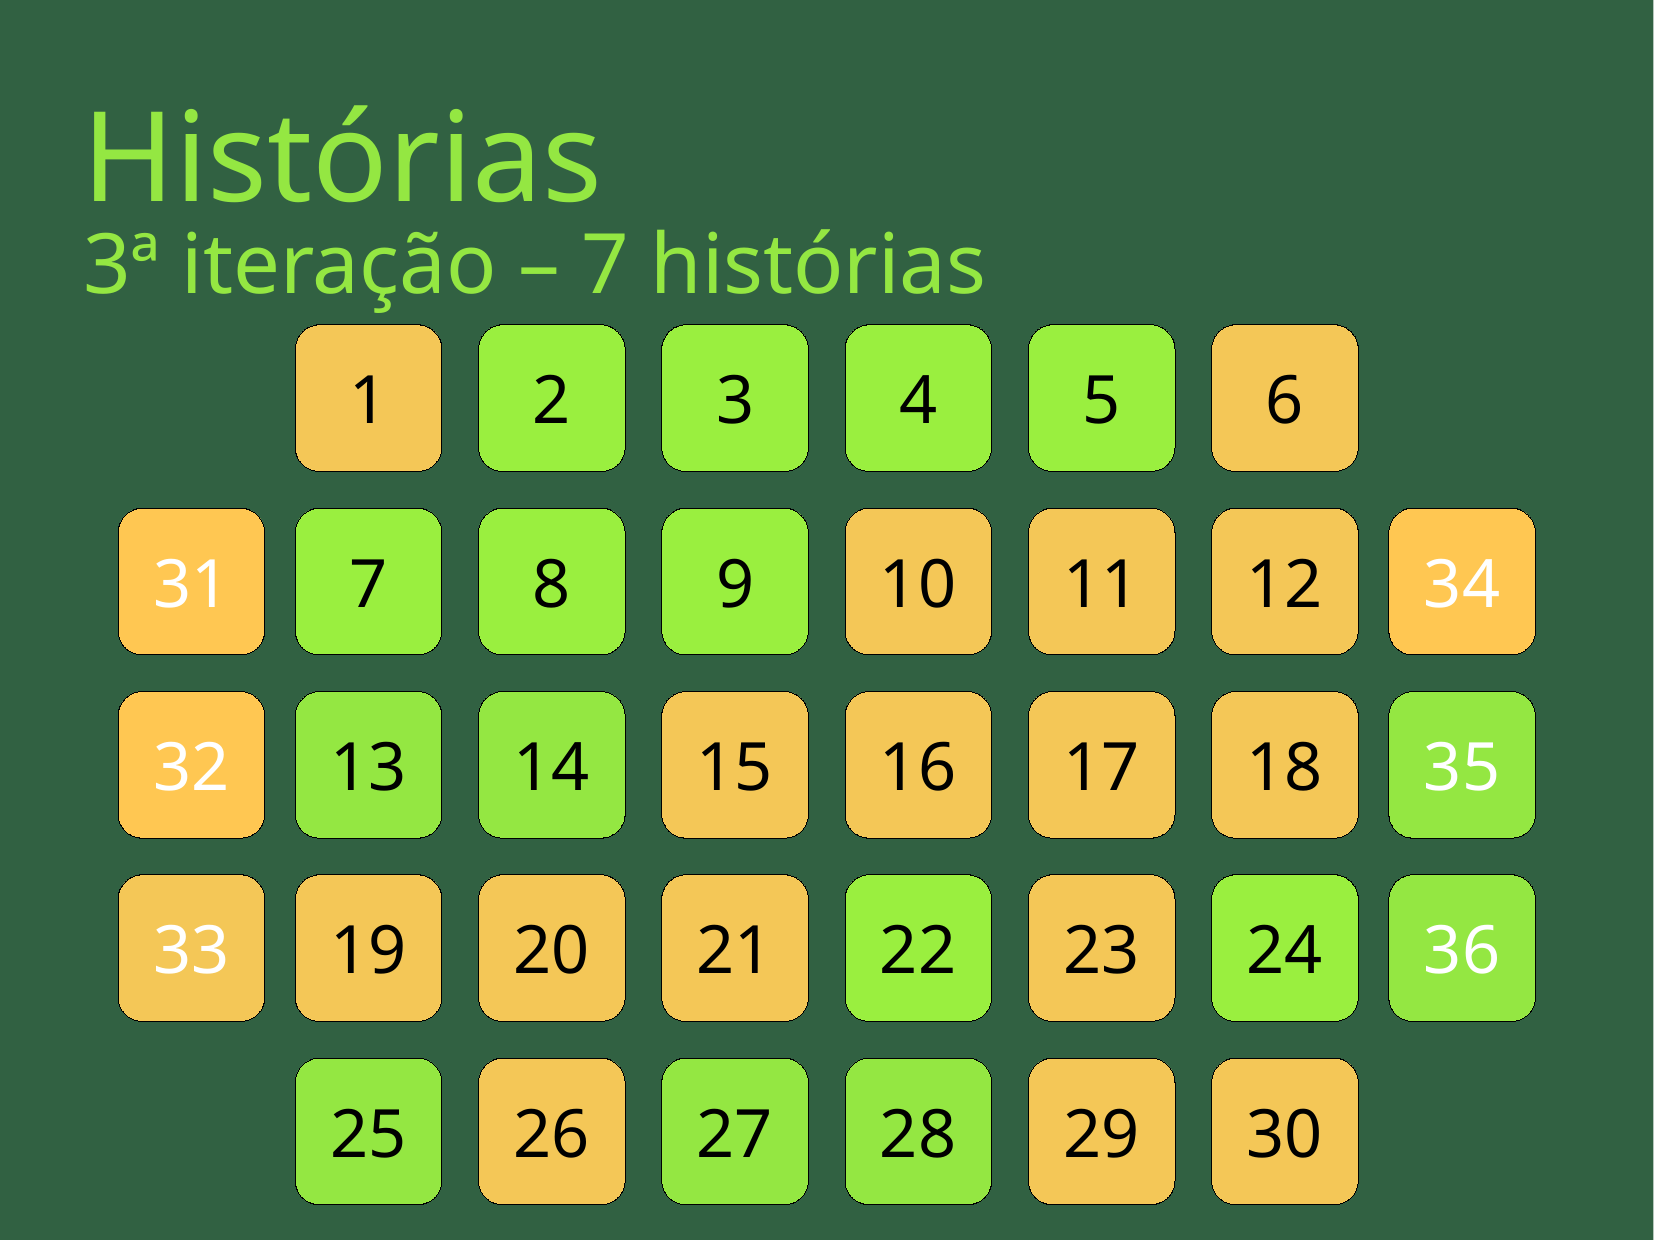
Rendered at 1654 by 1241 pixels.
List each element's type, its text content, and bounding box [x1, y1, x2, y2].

text_box 20 [478, 874, 626, 1022]
text_box 24 [1211, 874, 1359, 1022]
text_box 26 [478, 1058, 626, 1205]
text_box 6 [1211, 324, 1359, 472]
text_box 16 [845, 691, 992, 839]
text_box 8 [478, 508, 626, 655]
text_box 4 [845, 324, 992, 472]
text_box 1 [295, 324, 442, 472]
text_box 32 [118, 691, 265, 839]
text_box 9 [661, 508, 809, 655]
text_box 25 [295, 1058, 442, 1205]
text_box 11 [1028, 508, 1176, 655]
text_box 36 [1388, 874, 1536, 1022]
text_box 28 [845, 1058, 992, 1205]
text_box 19 [295, 874, 442, 1022]
text_box 5 [1028, 324, 1176, 472]
text_box 13 [295, 691, 442, 839]
text_box 33 [118, 874, 265, 1022]
text_box 17 [1028, 691, 1176, 839]
text_box 18 [1211, 691, 1359, 839]
title Histórias [82, 49, 1571, 257]
text_box 23 [1028, 874, 1176, 1022]
text_box 10 [845, 508, 992, 655]
text_box 22 [845, 874, 992, 1022]
text_box 7 [295, 508, 442, 655]
text_box 14 [478, 691, 626, 839]
text_box 21 [661, 874, 809, 1022]
text_box 34 [1388, 508, 1536, 655]
text_box 12 [1211, 508, 1359, 655]
text_box 3 [661, 324, 809, 472]
text_box 29 [1028, 1058, 1176, 1205]
text_box 30 [1211, 1058, 1359, 1205]
title 3ª iteração – 7 histórias [83, 183, 1572, 340]
text_box 31 [118, 508, 265, 655]
text_box 35 [1388, 691, 1536, 839]
text_box 2 [478, 324, 626, 472]
text_box 27 [661, 1058, 809, 1205]
text_box 15 [661, 691, 809, 839]
